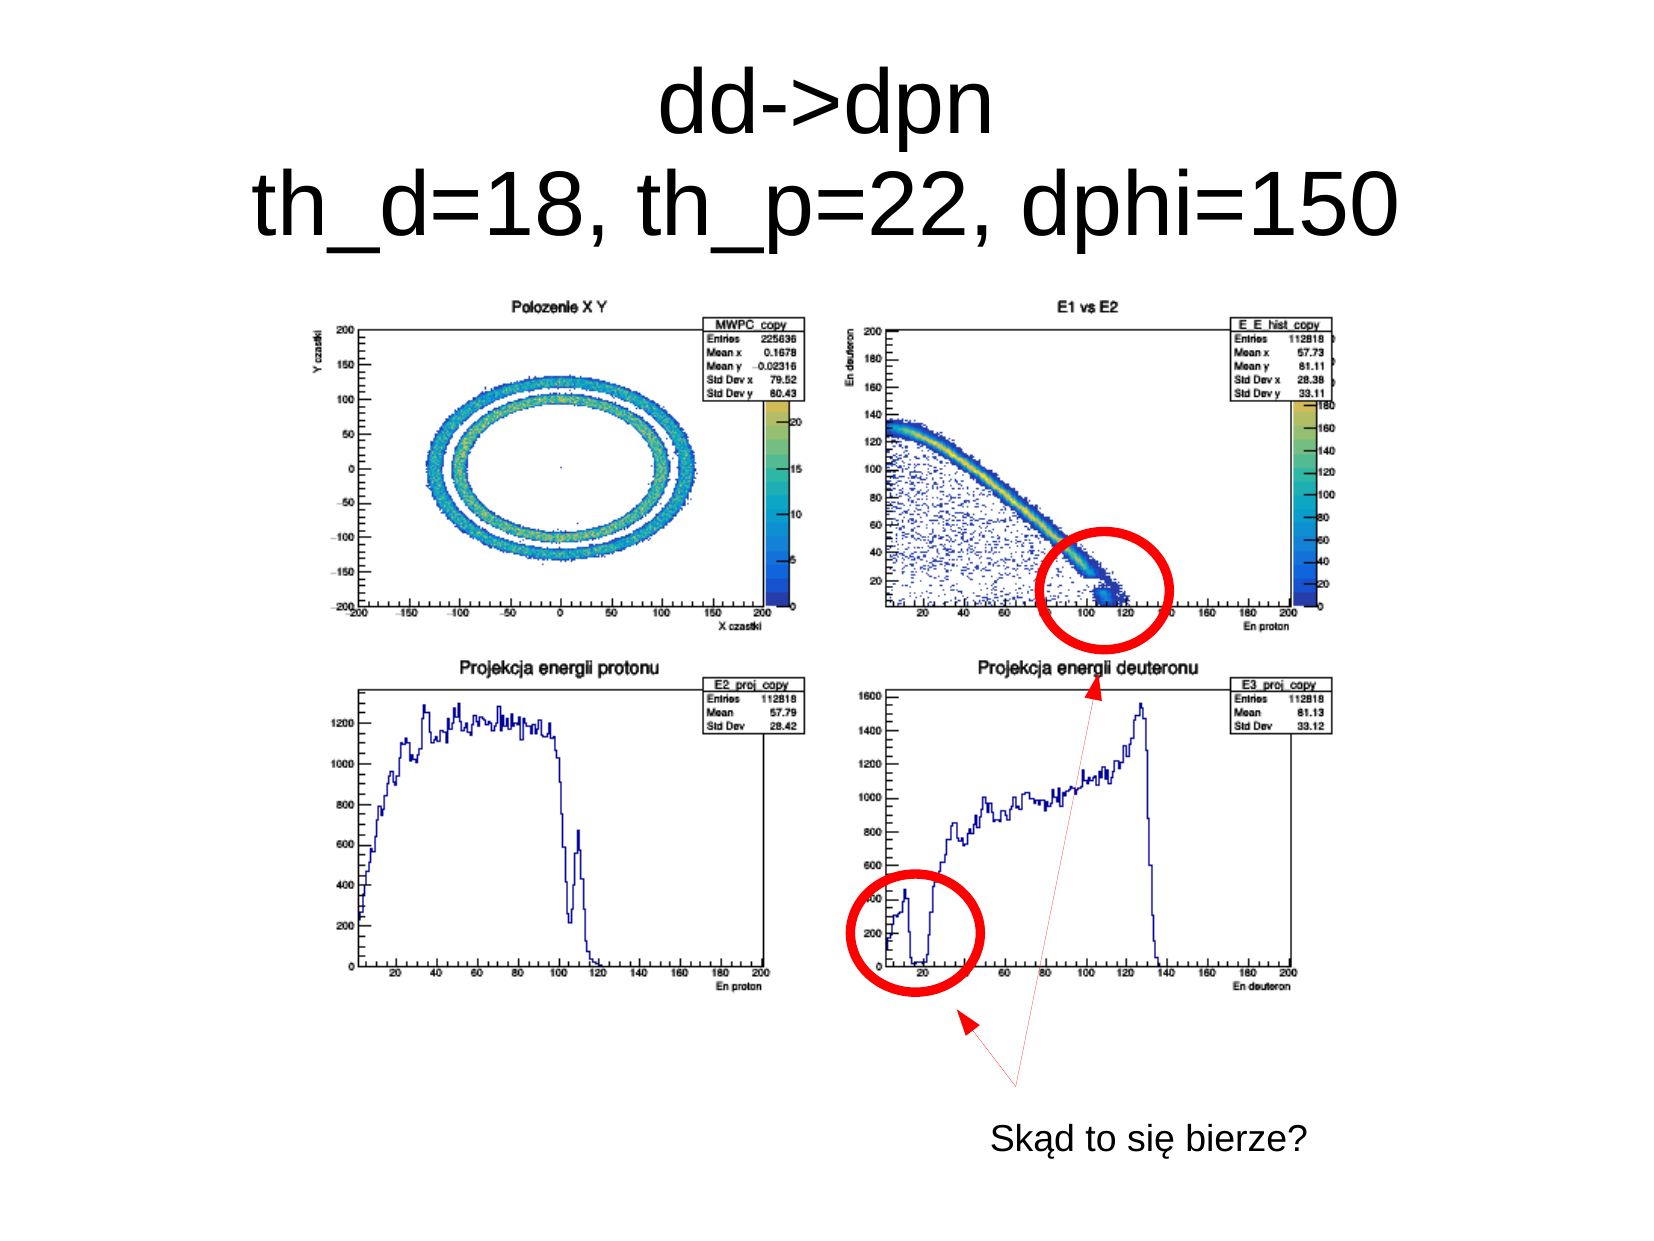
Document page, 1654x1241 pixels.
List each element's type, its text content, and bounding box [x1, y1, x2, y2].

text_box Skąd to się bierze? [974, 1110, 1323, 1168]
title dd->dpn th_d=18, th_p=22, dphi=150 [82, 49, 1571, 257]
picture [299, 290, 1354, 1010]
